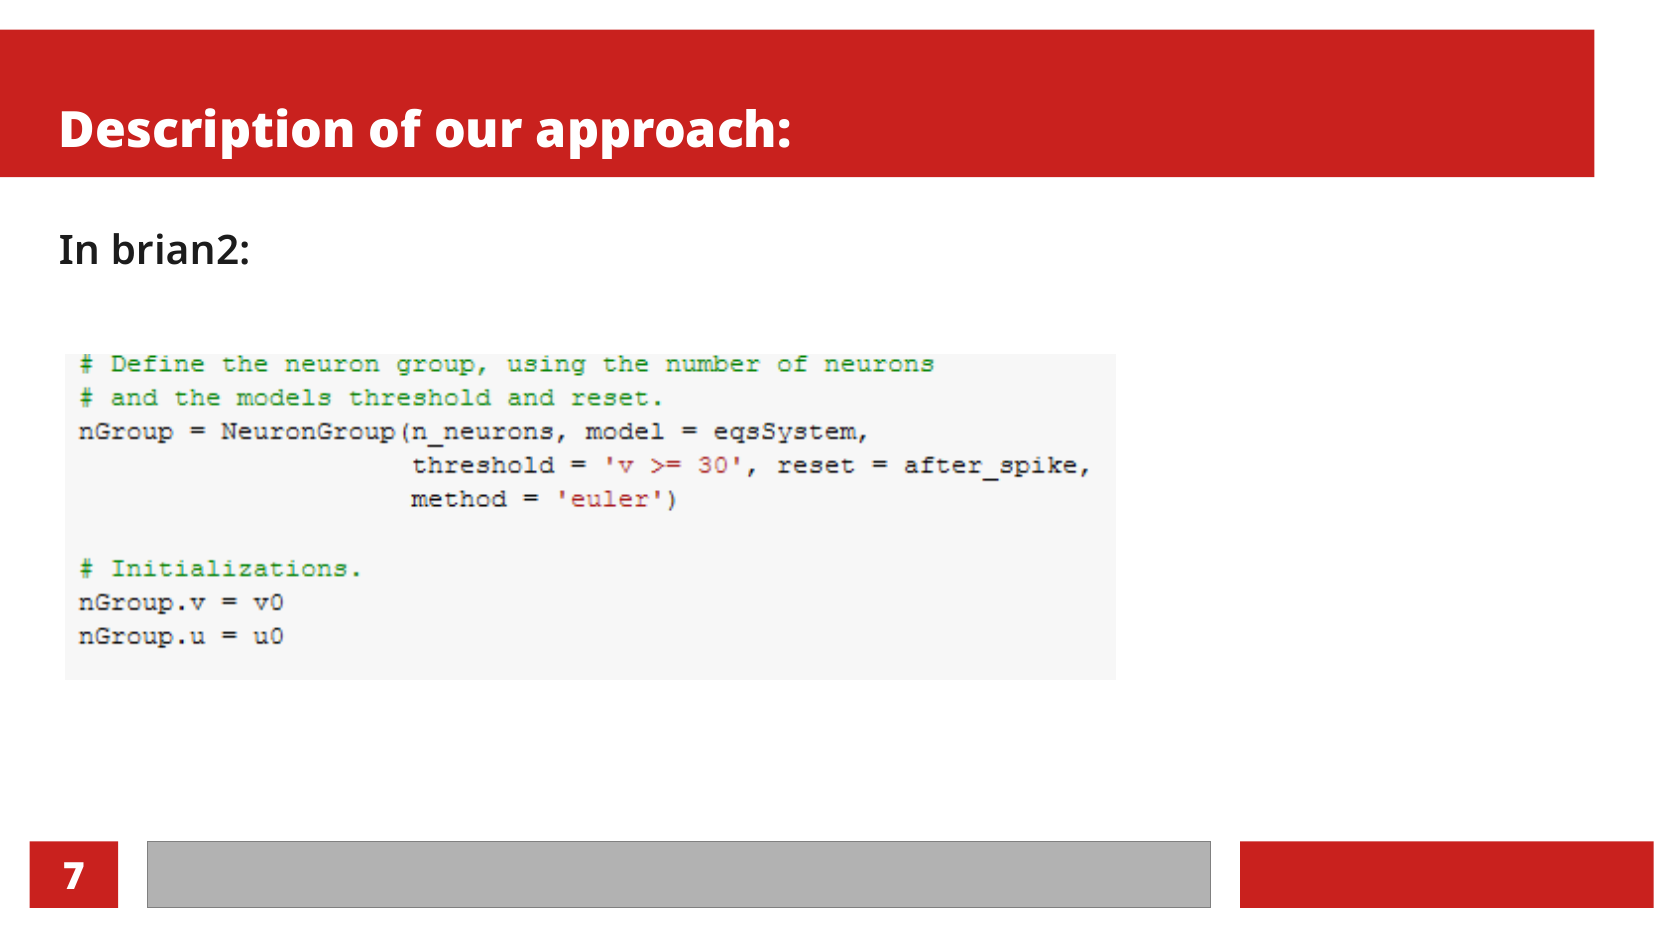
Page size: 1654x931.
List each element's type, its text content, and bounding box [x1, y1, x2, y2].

list In brian2: [59, 221, 1565, 798]
picture [65, 354, 1116, 680]
title Description of our approach: [59, 44, 1595, 163]
